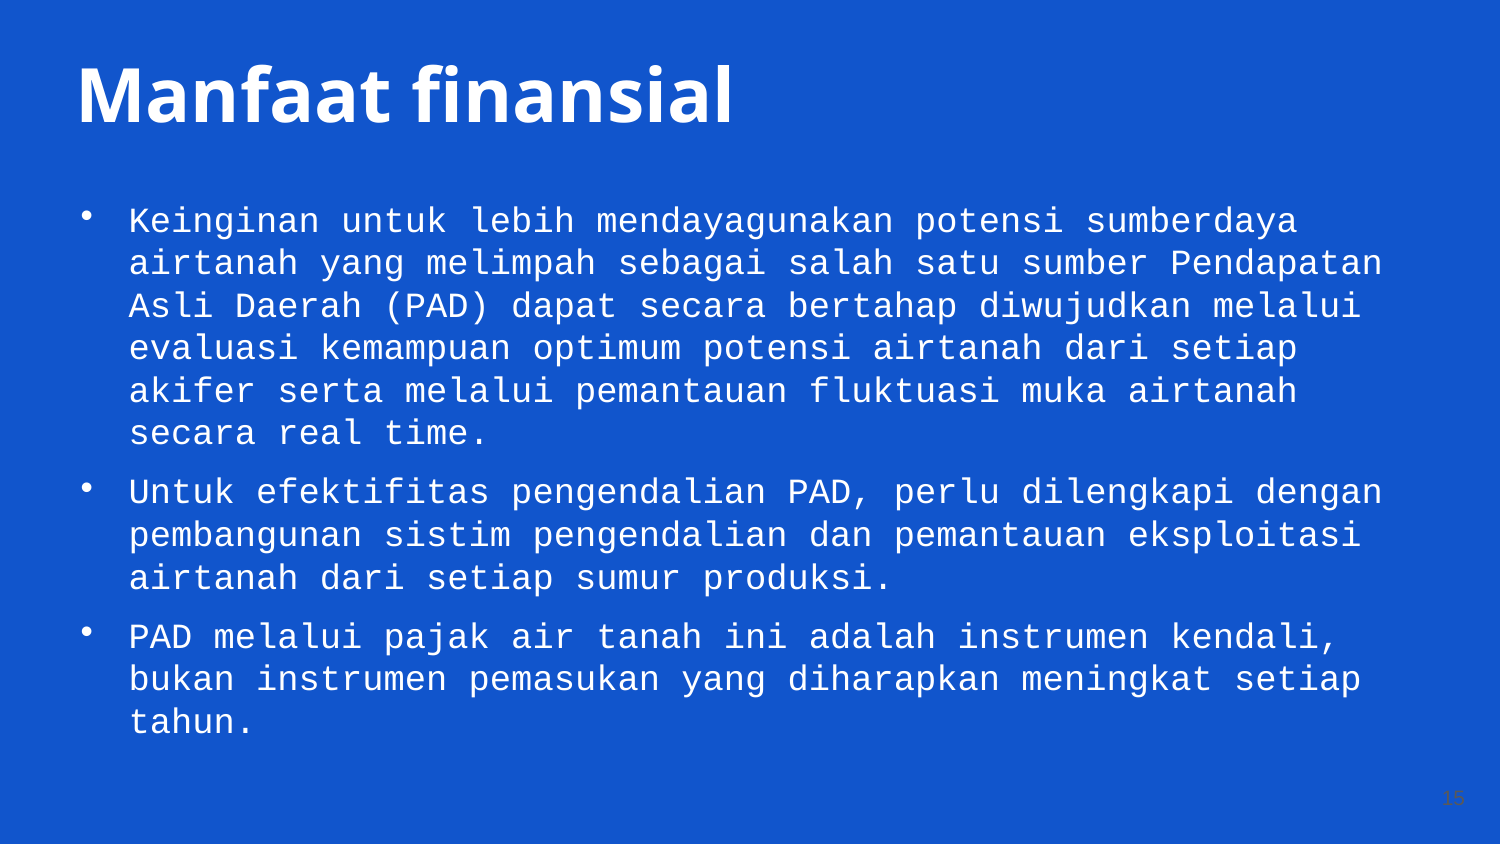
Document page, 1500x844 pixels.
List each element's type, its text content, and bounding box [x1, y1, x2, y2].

slide_number <number> [1389, 764, 1480, 830]
text_box Manfaat finansial [75, 39, 1424, 169]
text_box Keinginan untuk lebih mendayagunakan potensi sumberdaya airtanah yang melimpah sebagai salah satu sumber Pendapatan Asli Daerah (PAD) dapat secara bertahap diwujudkan melalui evaluasi kemampuan optimum potensi airtanah dari setiap akifer serta melalui pemantauan fluktuasi muka airtanah secara real time. Untuk efektifitas pengendalian PAD, perlu dilengkapi dengan pembangunan sistim pengendalian dan pemantauan eksploitasi airtanah dari setiap sumur produksi. PAD melalui pajak air tanah ini adalah instrumen kendali, bukan instrumen pemasukan yang diharapkan meningkat setiap tahun. [75, 196, 1424, 743]
